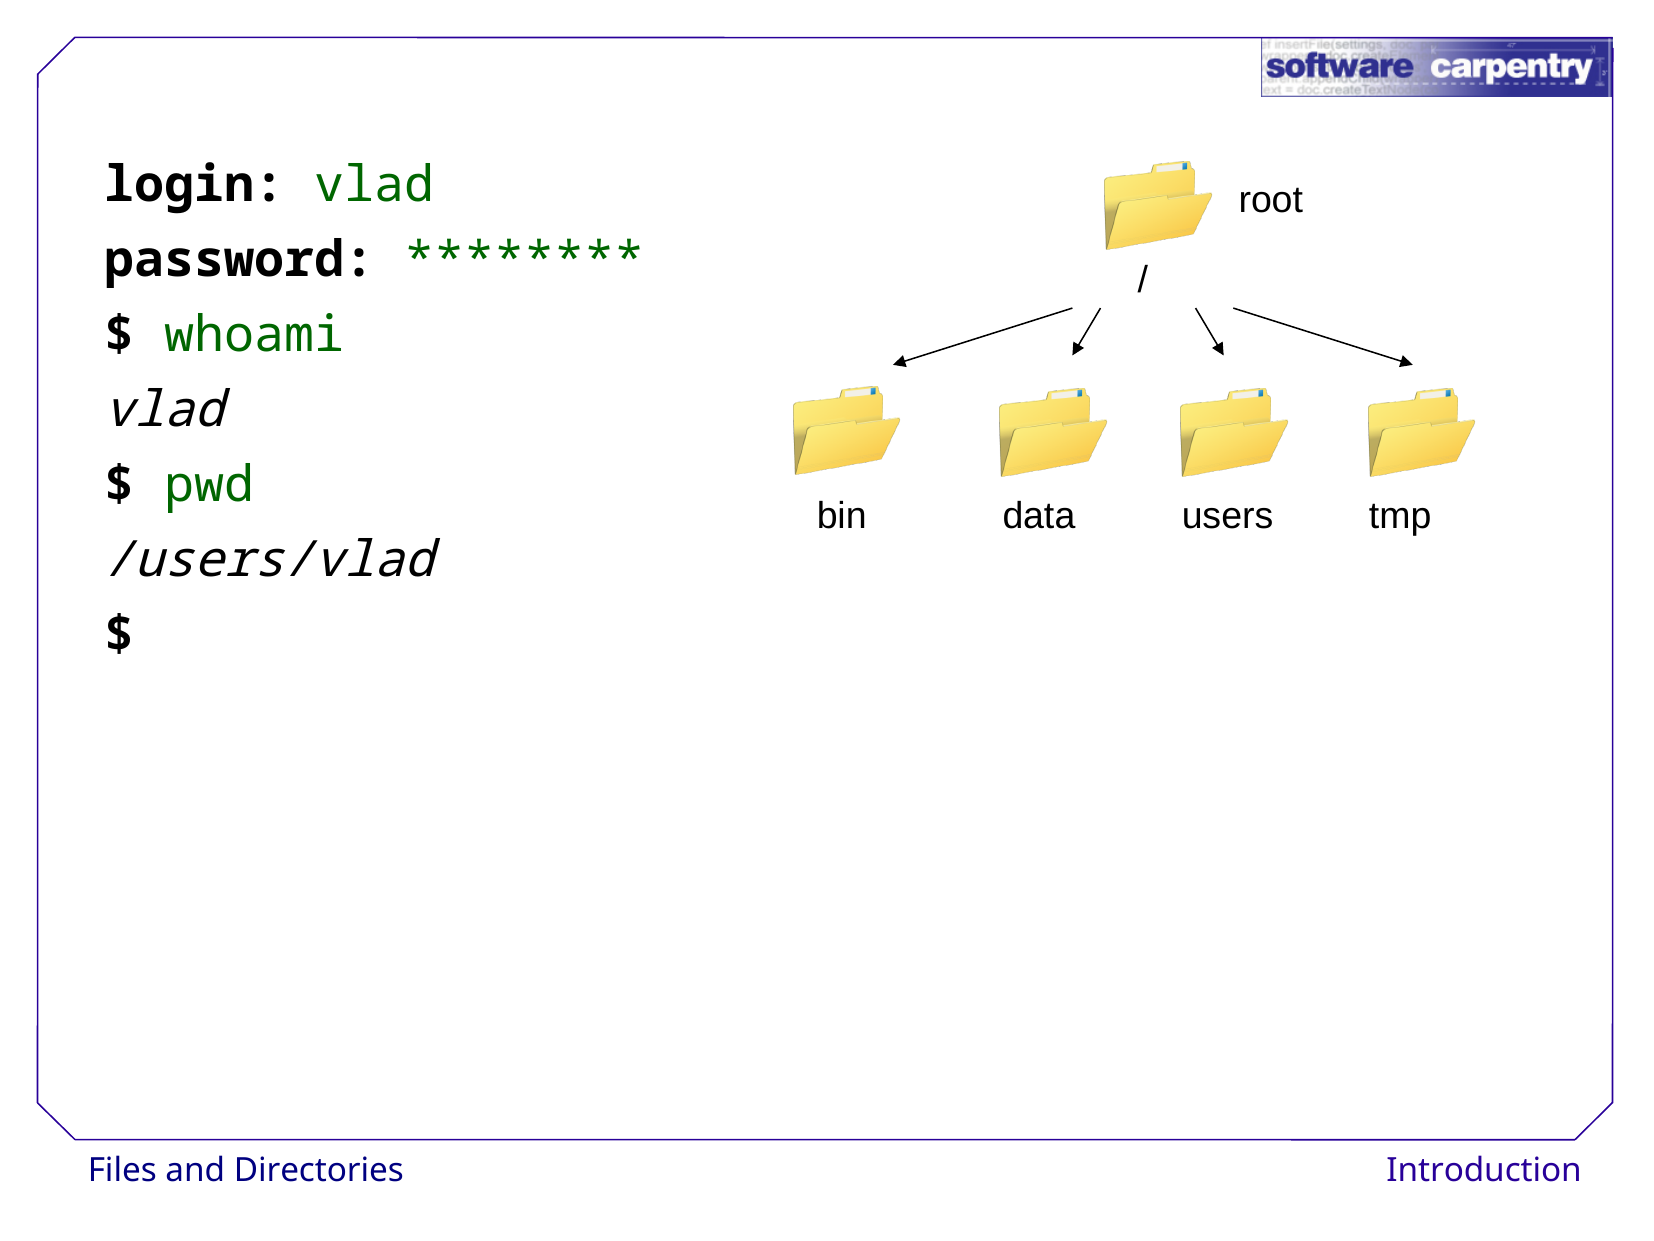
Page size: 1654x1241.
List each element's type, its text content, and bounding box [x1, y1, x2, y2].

picture [789, 372, 904, 488]
text_box root [1223, 171, 1318, 229]
text_box tmp [1354, 487, 1447, 545]
text_box data [987, 487, 1091, 545]
picture [1261, 39, 1613, 97]
text_box users [1166, 487, 1289, 545]
picture [1100, 147, 1216, 263]
text_box / [1122, 263, 1163, 309]
picture [995, 374, 1111, 490]
picture [1364, 374, 1479, 490]
picture [1176, 374, 1292, 490]
text_box bin [801, 488, 882, 545]
text_box login: vlad password: ******** $ whoami vlad $ pwd /users/vlad $ [89, 128, 1512, 1037]
